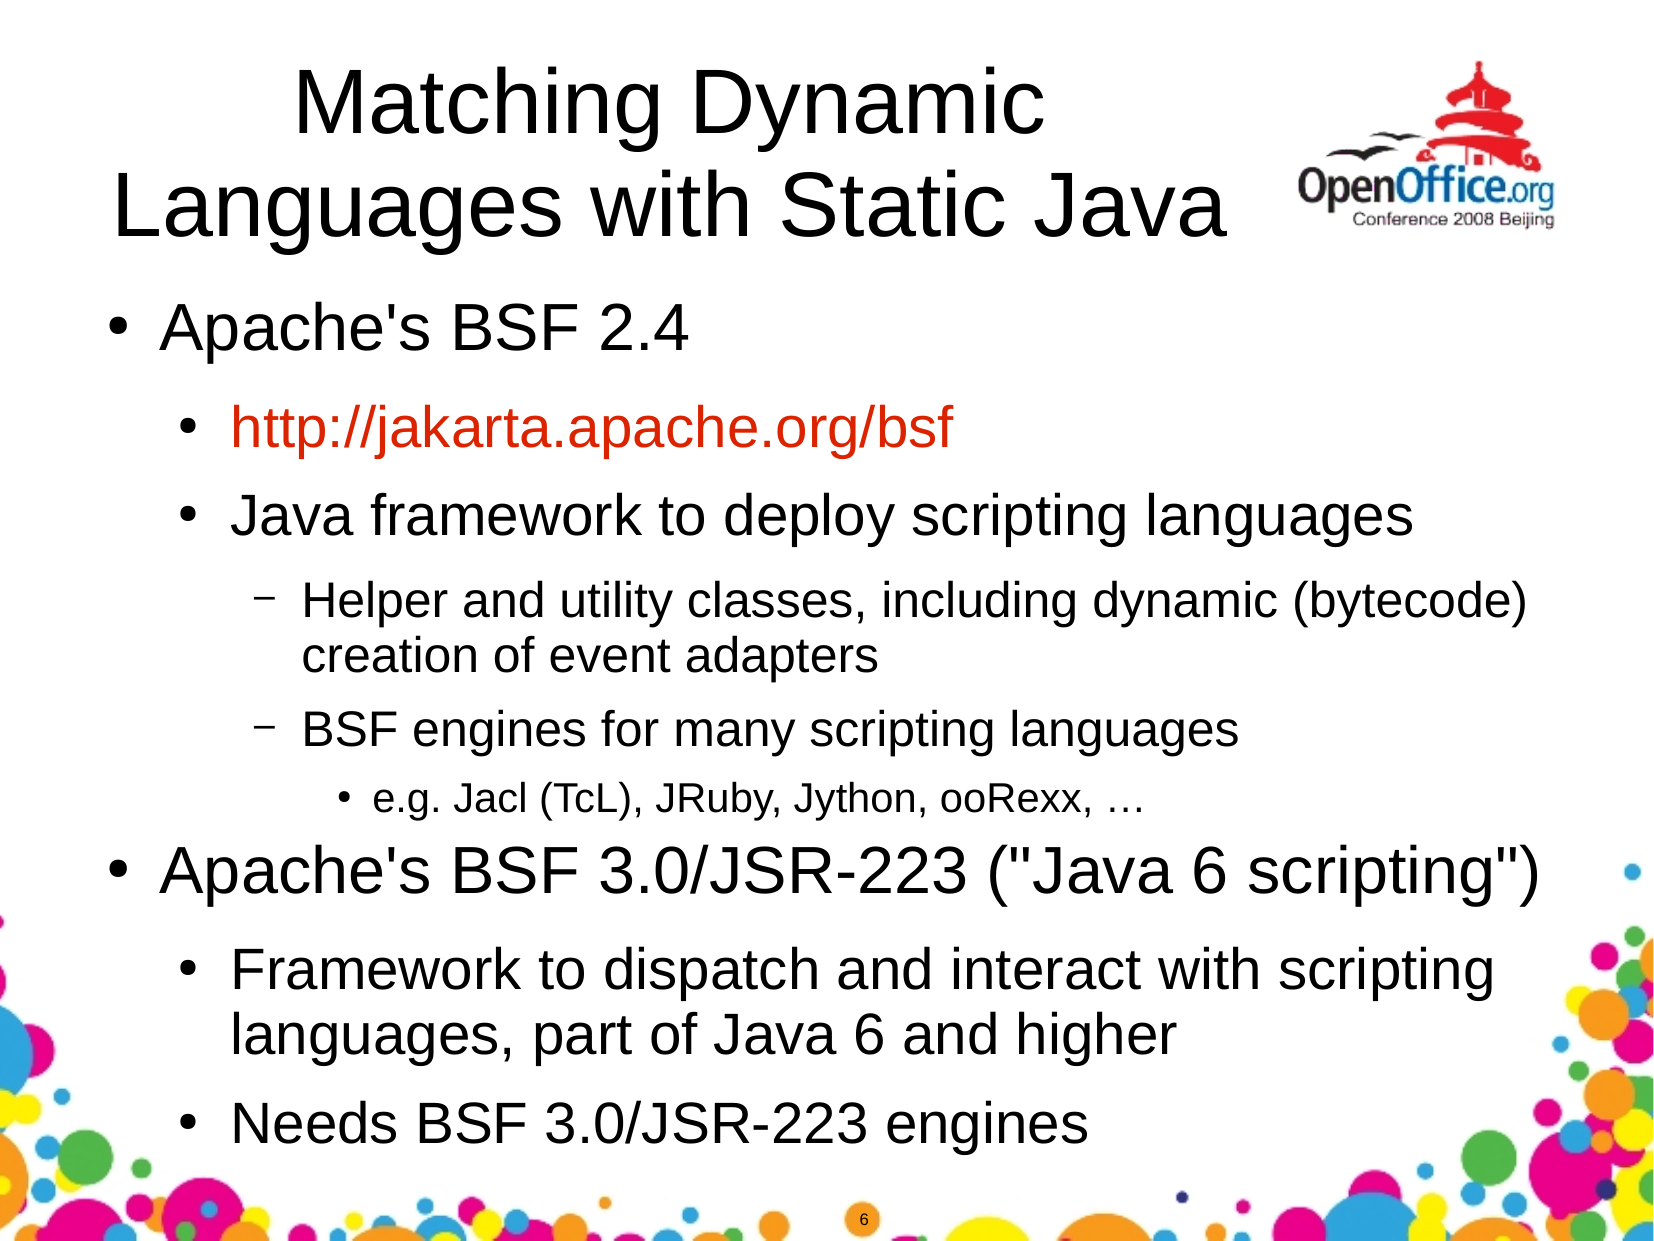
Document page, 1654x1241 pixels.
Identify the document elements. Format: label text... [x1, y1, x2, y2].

title Matching Dynamic Languages with Static Java [82, 50, 1258, 256]
picture [1285, 51, 1569, 250]
picture [0, 810, 1654, 1241]
list Apache's BSF 2.4 http://jakarta.apache.org/bsf Java framework to deploy scripting languages Helper and utility classes, including dynamic (bytecode) creation of event adapters BSF engines for many scripting languages e.g. Jacl (TcL), JRuby, Jython, ooRexx, … Apache's BSF 3.0/JSR-223 ("Java 6 scripting") Framework to dispatch and interact with scripting languages, part of Java 6 and higher Needs BSF 3.0/JSR-223 engines [88, 290, 1577, 1155]
